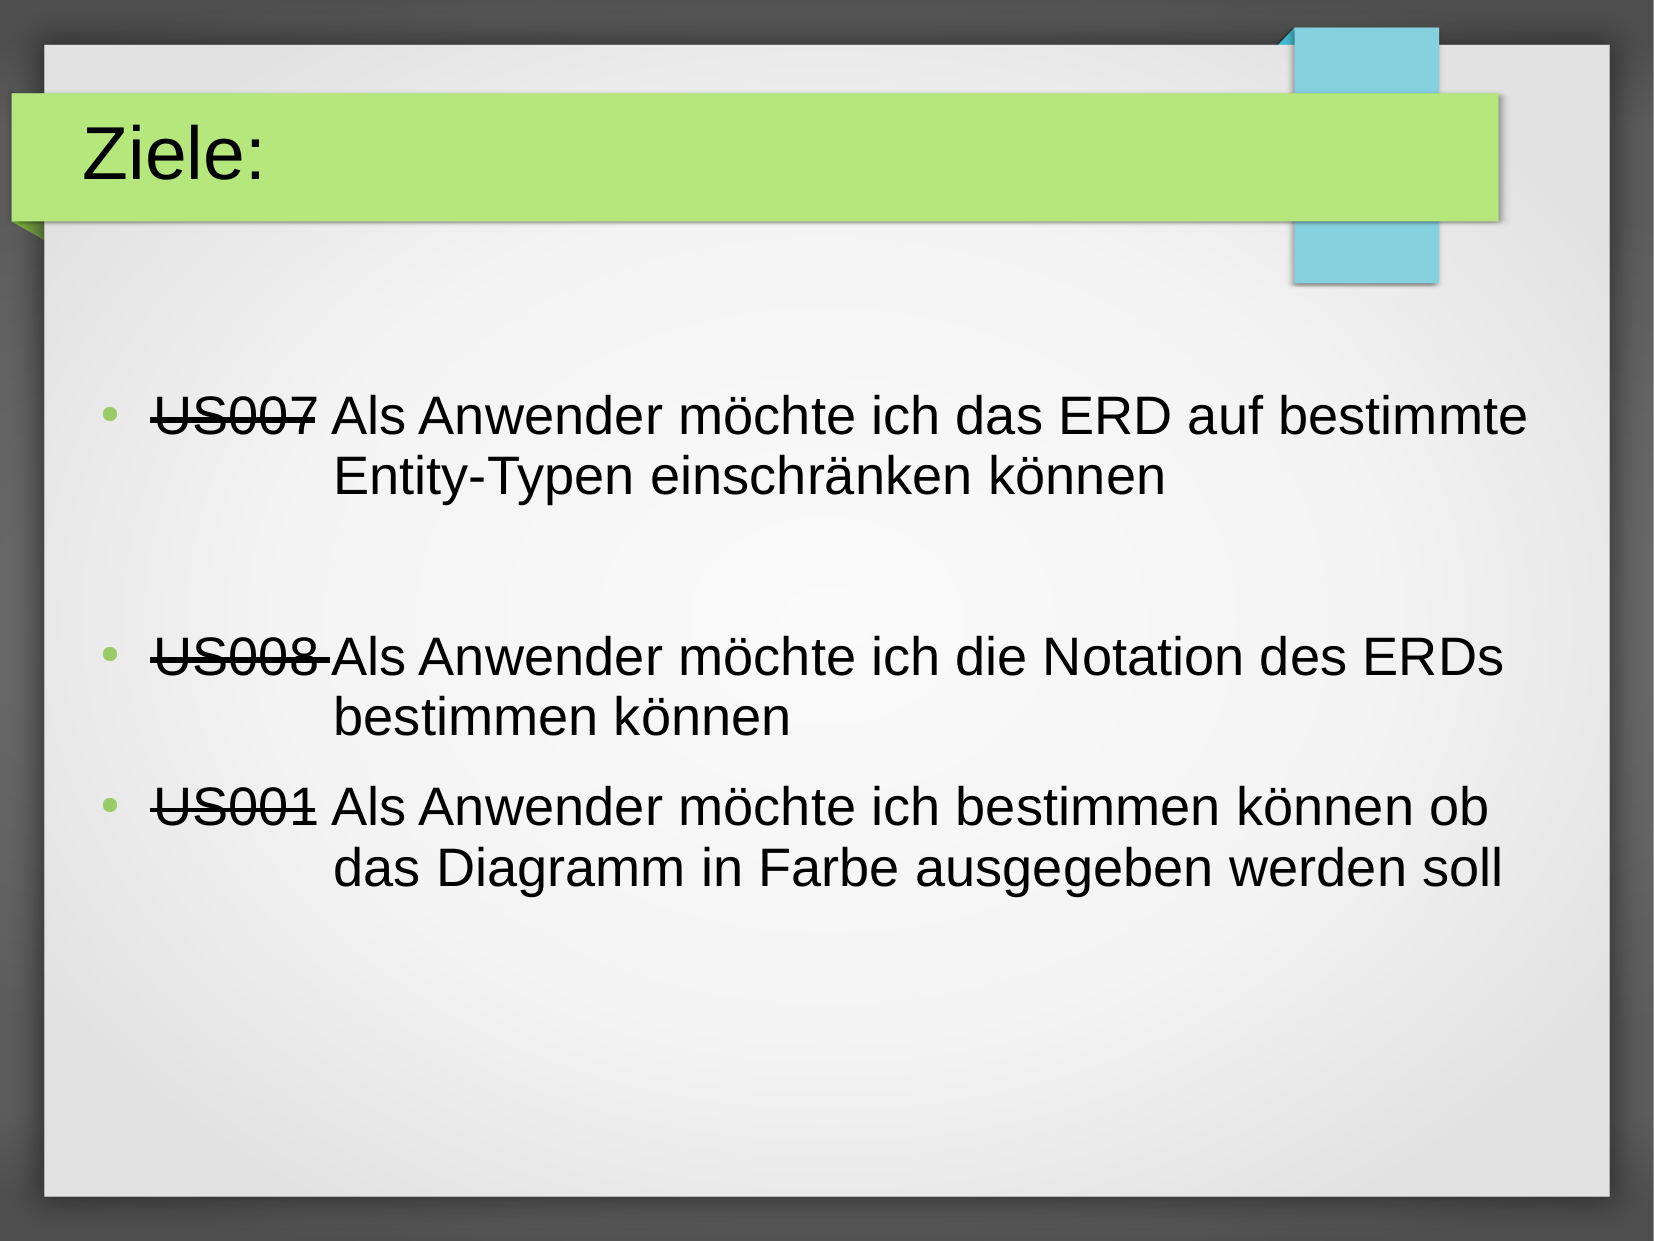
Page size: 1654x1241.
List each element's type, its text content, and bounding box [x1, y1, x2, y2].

title Ziele: [82, 94, 1264, 213]
picture [0, 0, 1654, 1241]
list US007 Als Anwender möchte ich das ERD auf bestimmte Entity-Typen einschränken können US008 Als Anwender möchte ich die Notation des ERDs bestimmen können US001 Als Anwender möchte ich bestimmen können ob das Diagramm in Farbe ausgegeben werden soll [82, 295, 1571, 1015]
